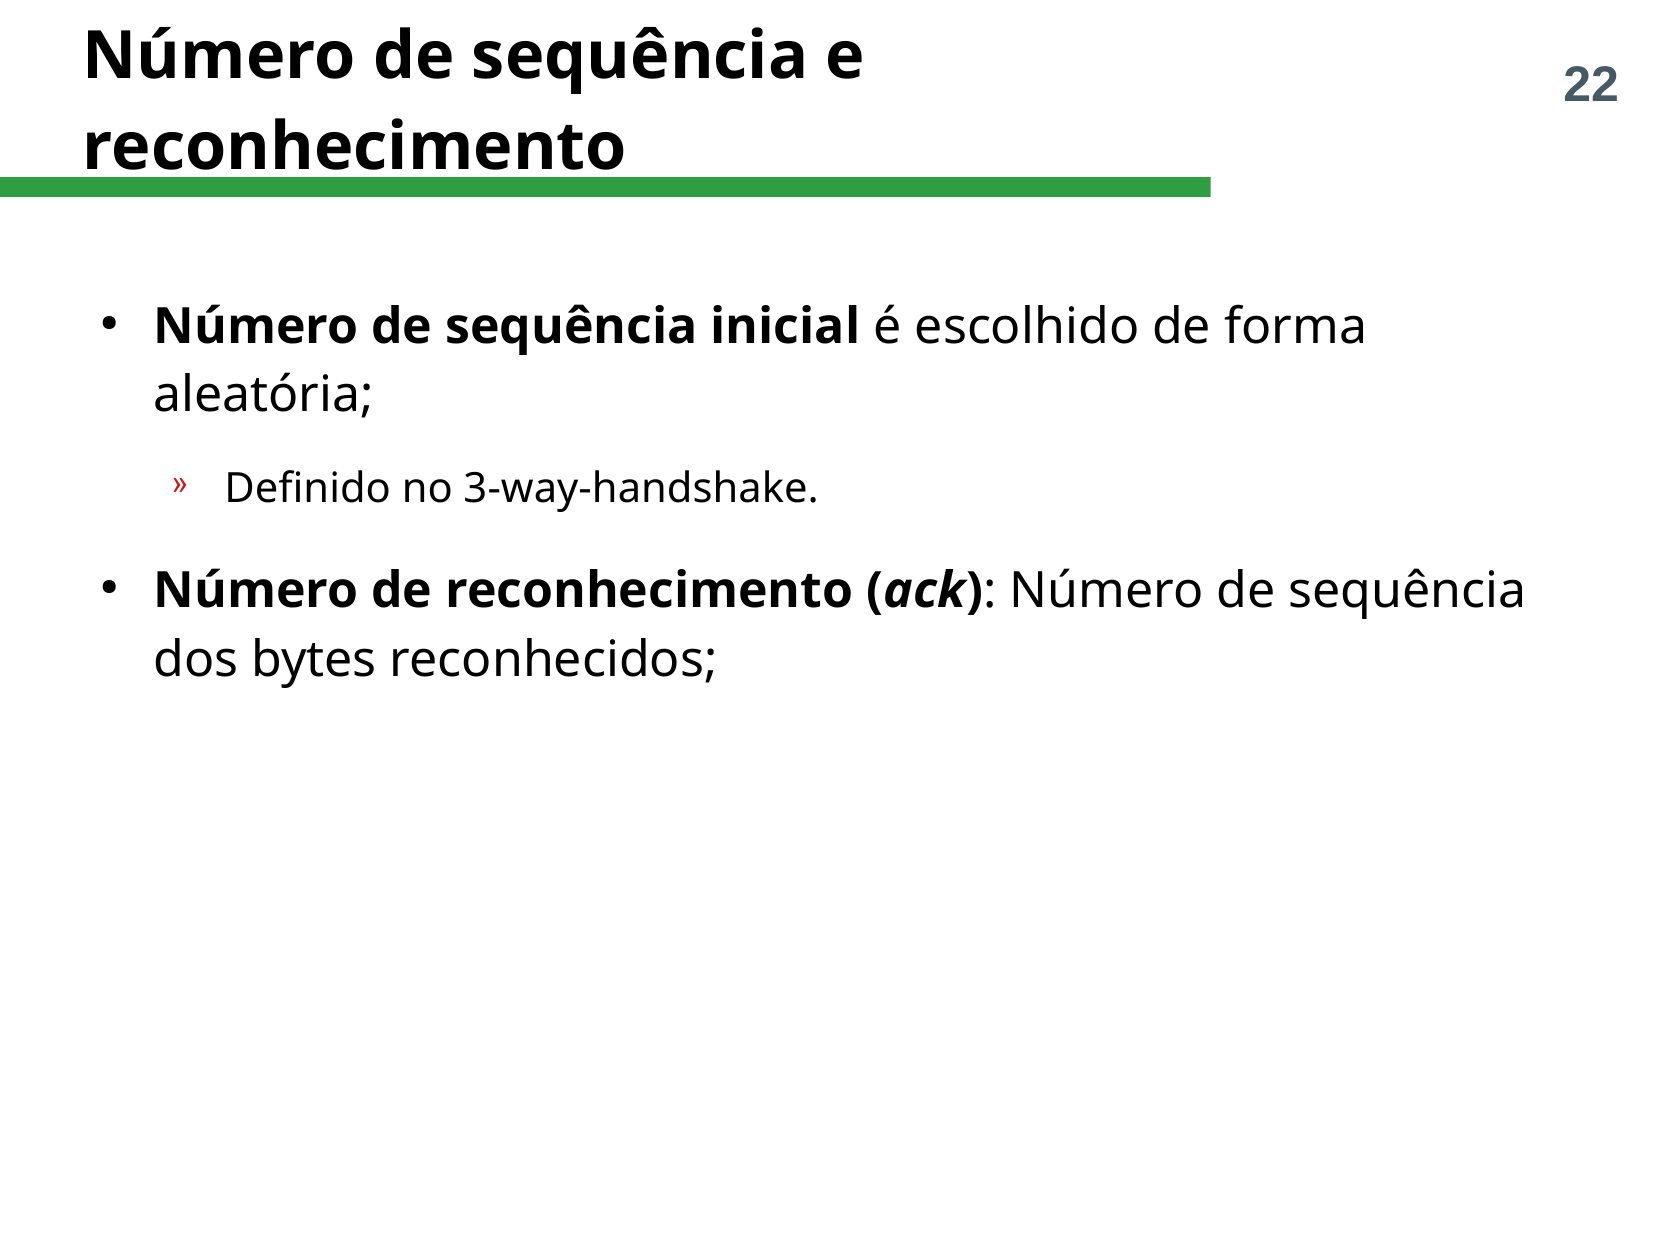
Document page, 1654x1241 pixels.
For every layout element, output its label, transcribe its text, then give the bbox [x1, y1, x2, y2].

title Número de sequência e reconhecimento [82, 0, 1211, 202]
list Número de sequência inicial é escolhido de forma aleatória; Definido no 3-way-handshake. Número de reconhecimento (ack): Número de sequência dos bytes reconhecidos; [82, 290, 1571, 1212]
